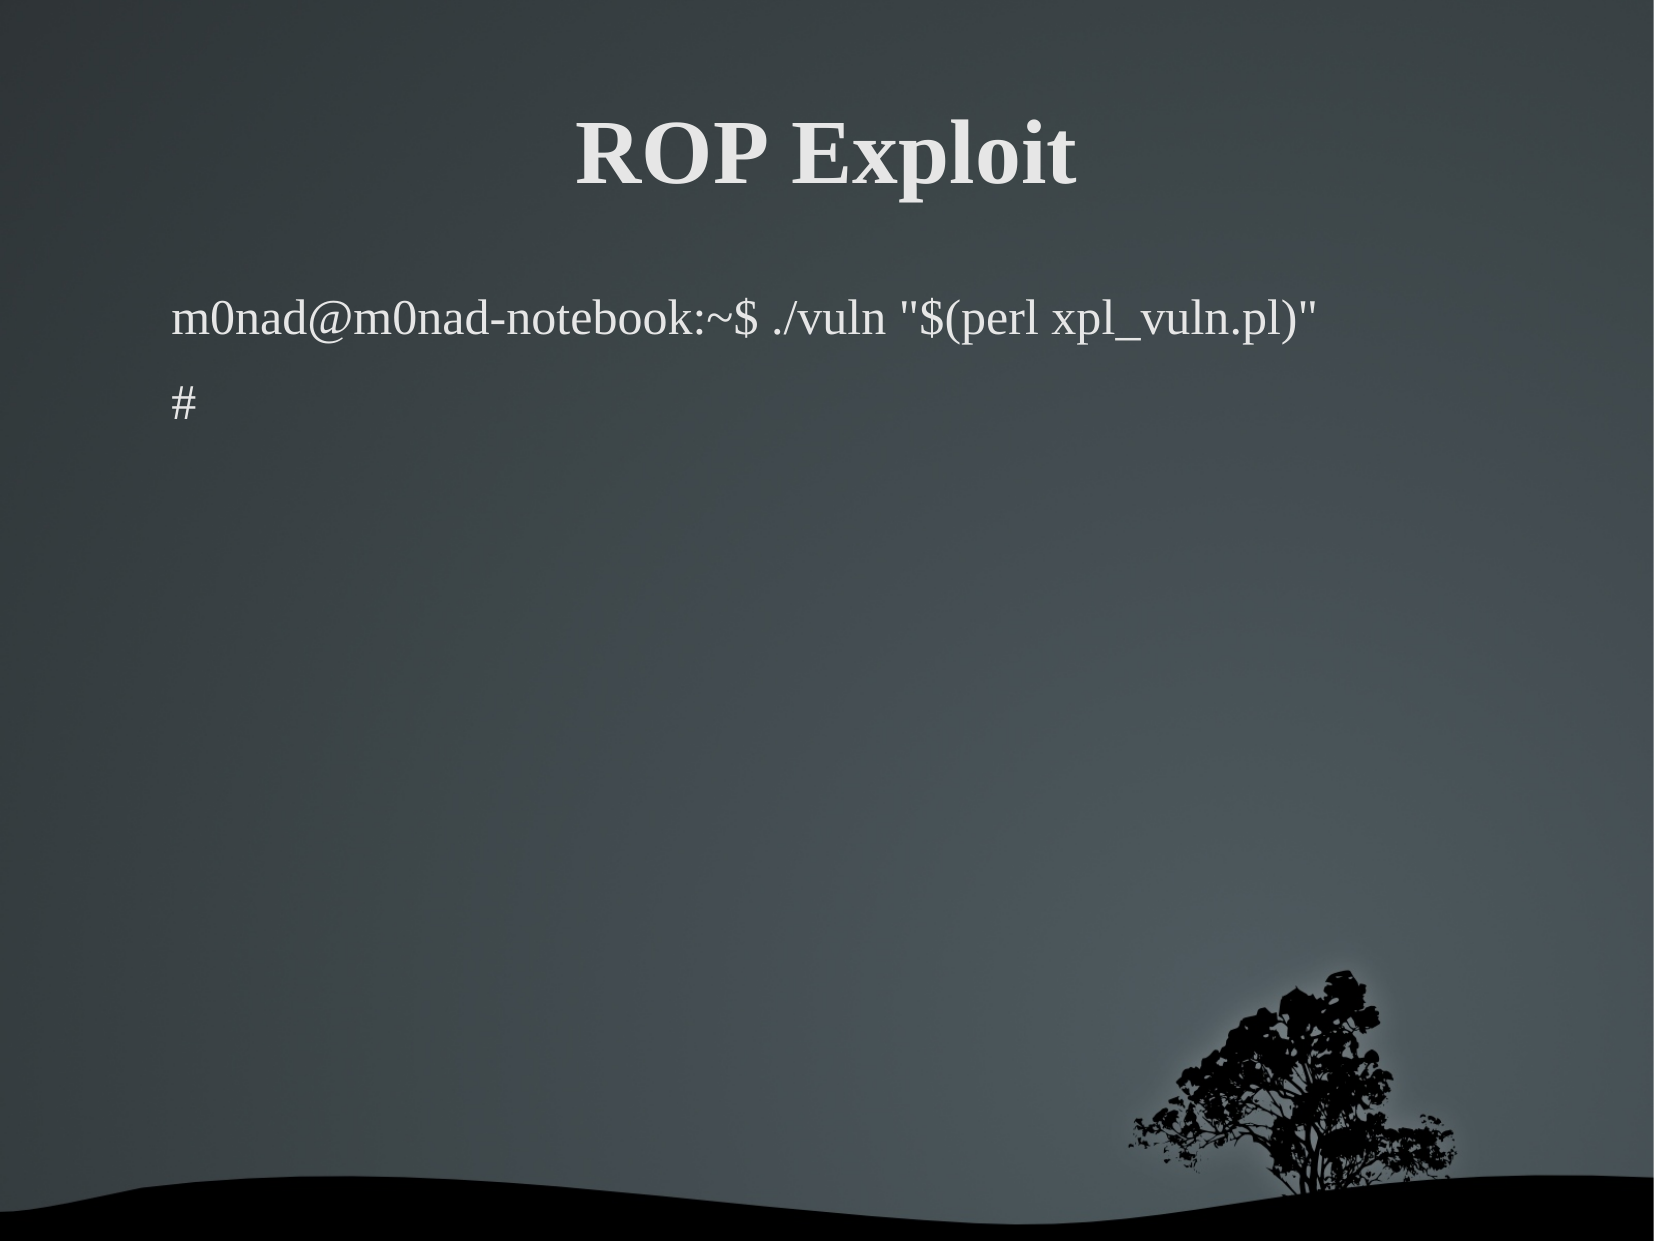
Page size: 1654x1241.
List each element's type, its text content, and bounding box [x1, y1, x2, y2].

list m0nad@m0nad-notebook:~$ ./vuln "$(perl xpl_vuln.pl)" # [82, 290, 1571, 1109]
title ROP Exploit [82, 49, 1571, 257]
picture [0, 0, 1654, 1241]
